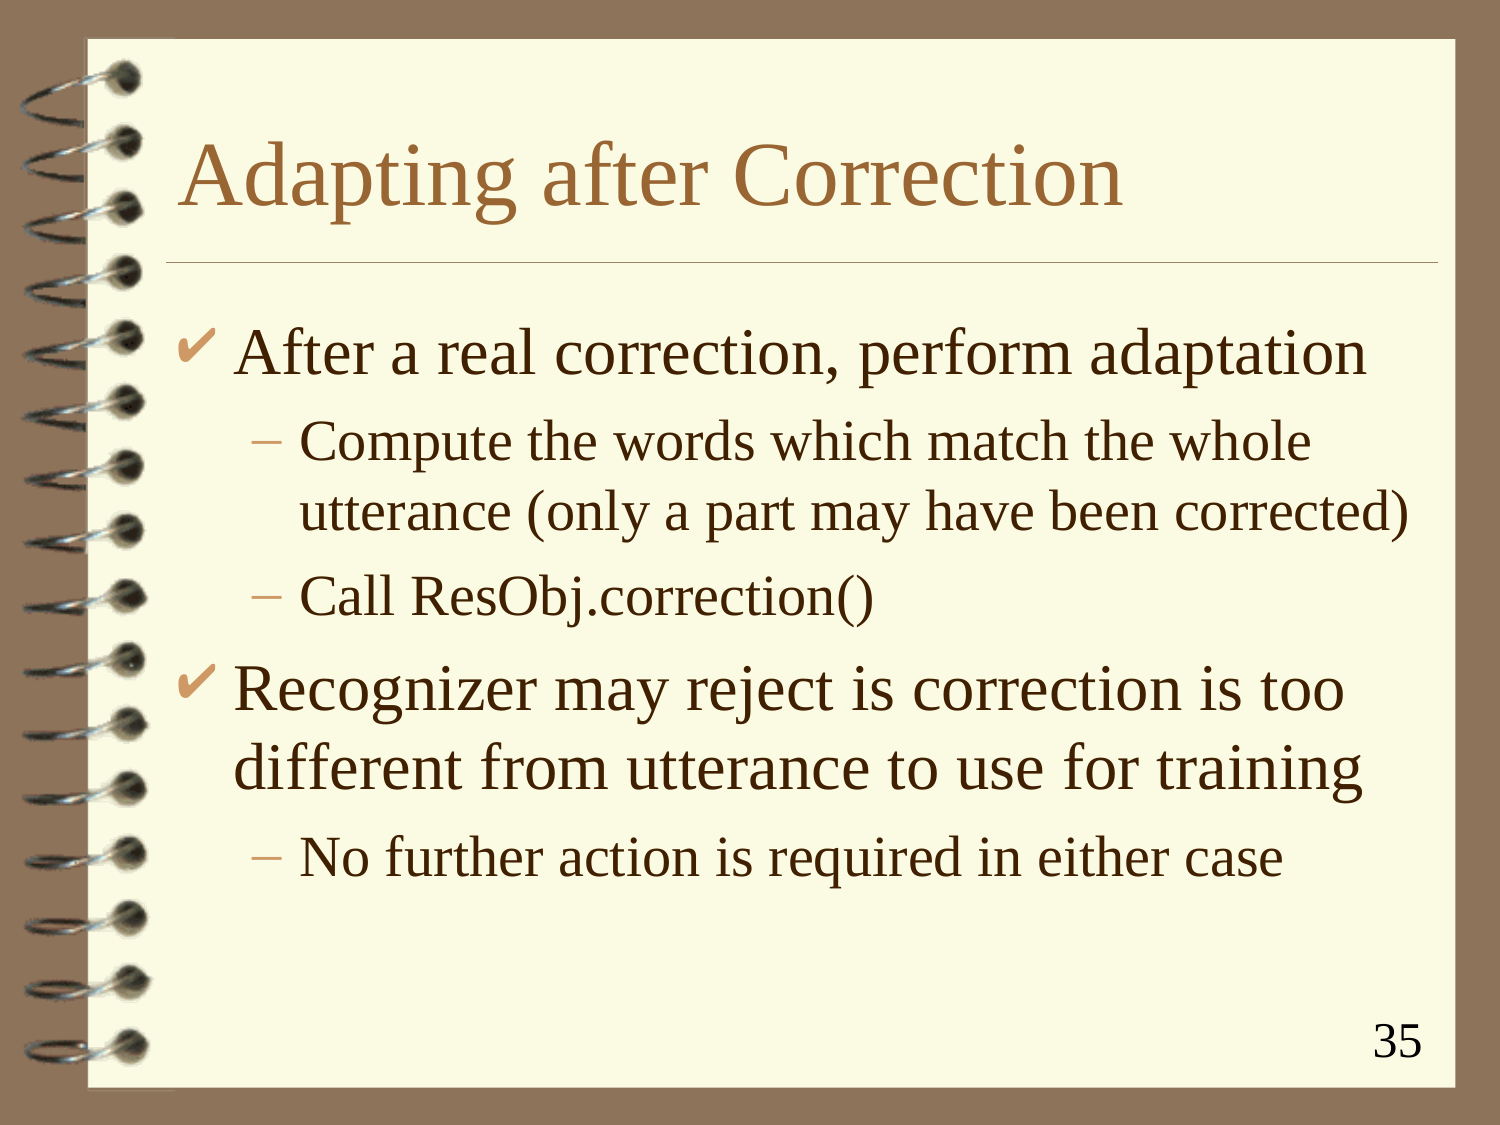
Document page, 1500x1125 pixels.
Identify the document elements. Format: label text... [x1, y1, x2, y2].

picture [0, 0, 175, 1125]
list After a real correction, perform adaptation Compute the words which match the whole utterance (only a part may have been corrected) Call ResObj.correction() Recognizer may reject is correction is too different from utterance to use for training No further action is required in either case [162, 299, 1438, 976]
title Adapting after Correction [162, 74, 1438, 263]
